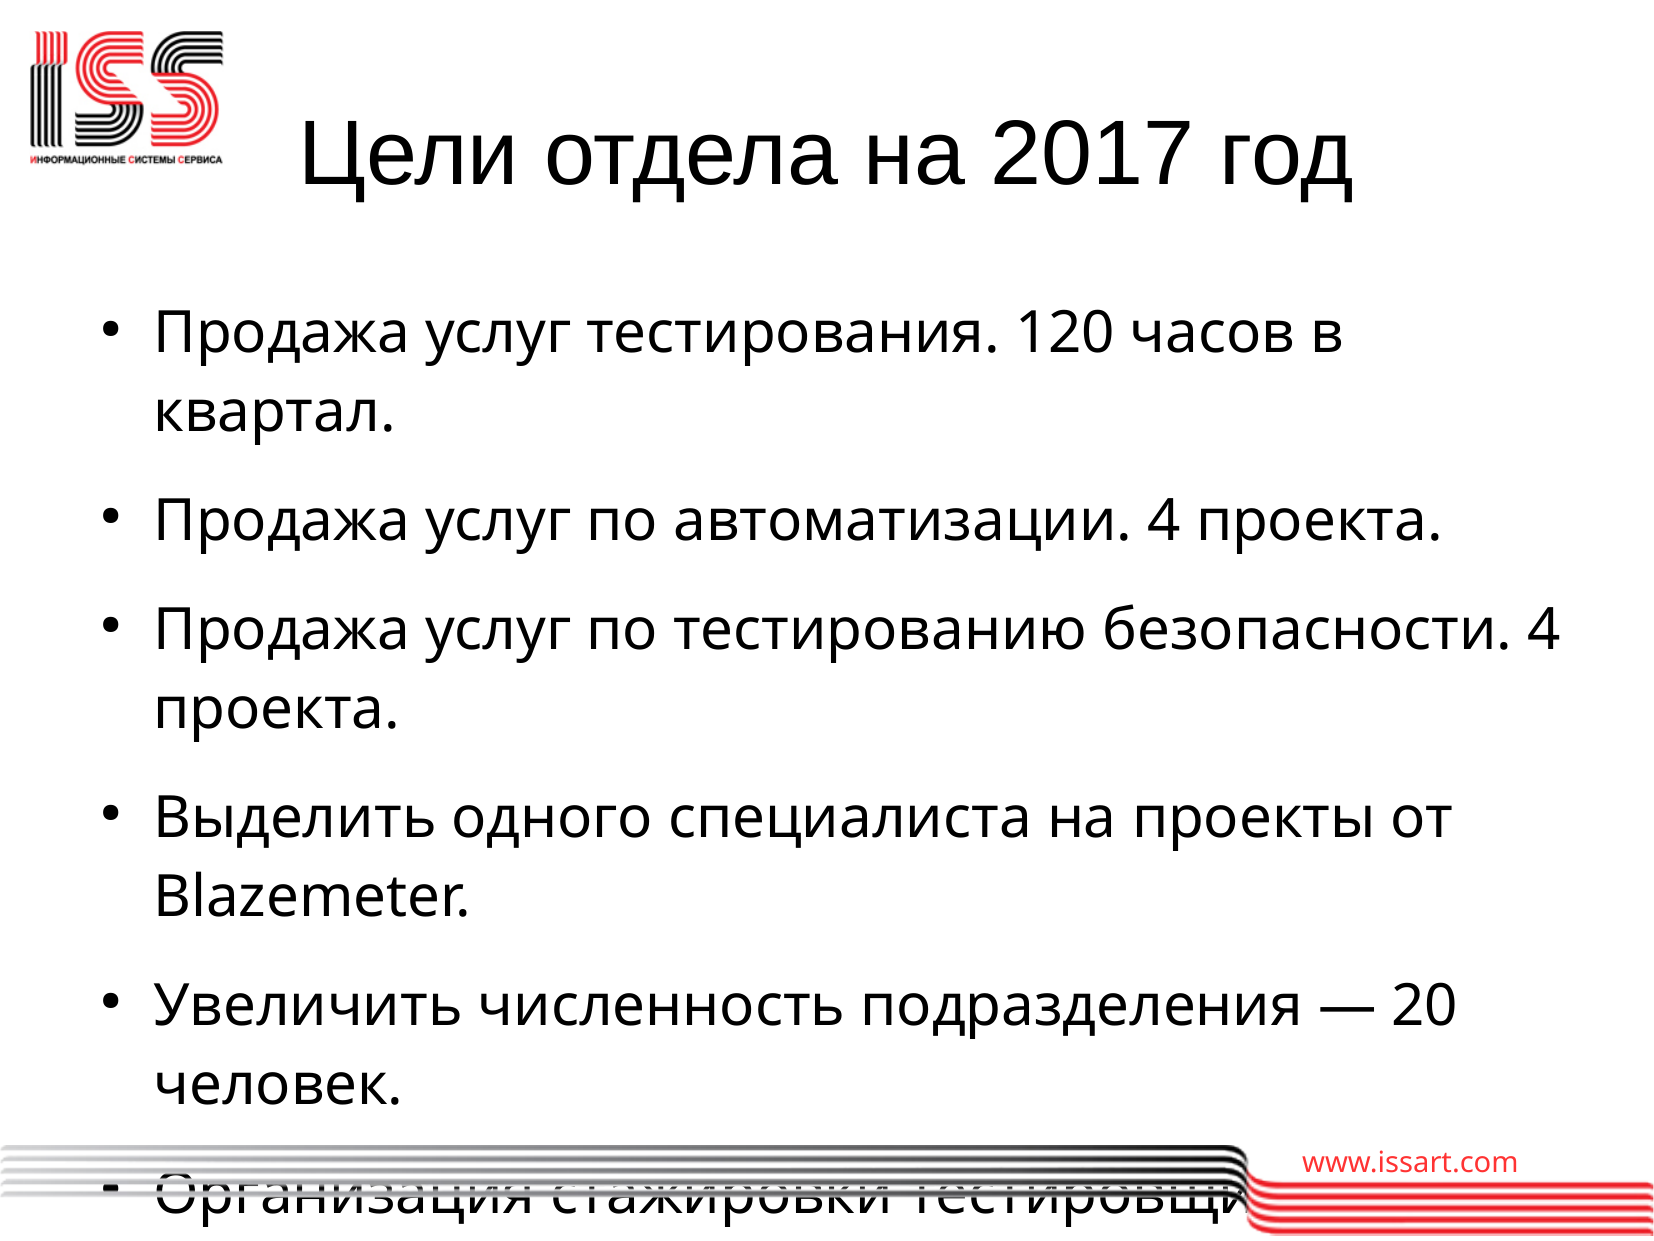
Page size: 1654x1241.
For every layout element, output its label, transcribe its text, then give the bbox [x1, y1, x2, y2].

picture [0, 1145, 1654, 1236]
list Продажа услуг тестирования. 120 часов в квартал. Продажа услуг по автоматизации. 4 проекта. Продажа услуг по тестированию безопасности. 4 проекта. Выделить одного специалиста на проекты от Blazemeter. Увеличить численность подразделения — 20 человек. Организация стажировки тестировщиков в Красноярске. [82, 290, 1571, 1141]
title Цели отдела на 2017 год [82, 49, 1571, 257]
text_box www.issart.com [1287, 1133, 1619, 1184]
picture [29, 31, 225, 166]
